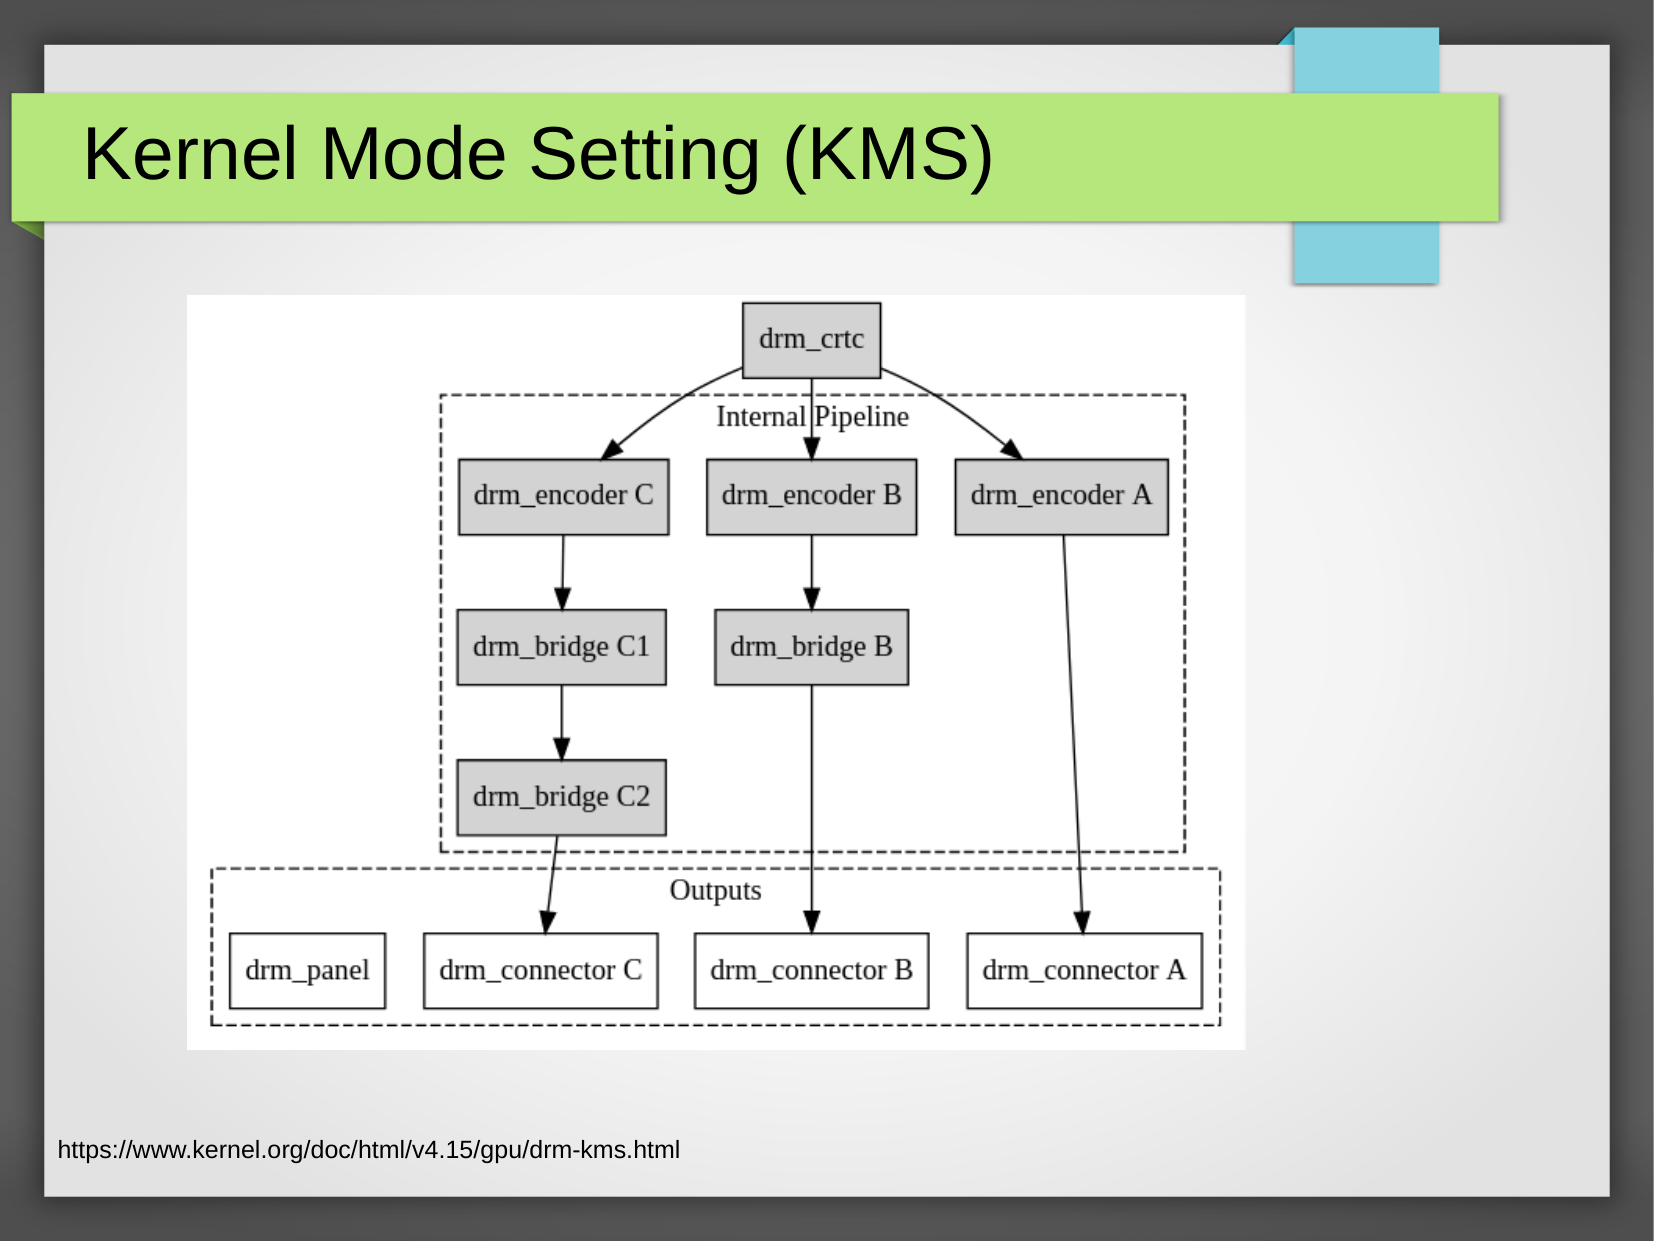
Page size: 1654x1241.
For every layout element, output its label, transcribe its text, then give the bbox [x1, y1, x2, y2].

title Kernel Mode Setting (KMS) [82, 94, 1264, 213]
picture [0, 0, 1654, 1241]
text_box https://www.kernel.org/doc/html/v4.15/gpu/drm-kms.html [42, 1128, 1006, 1186]
